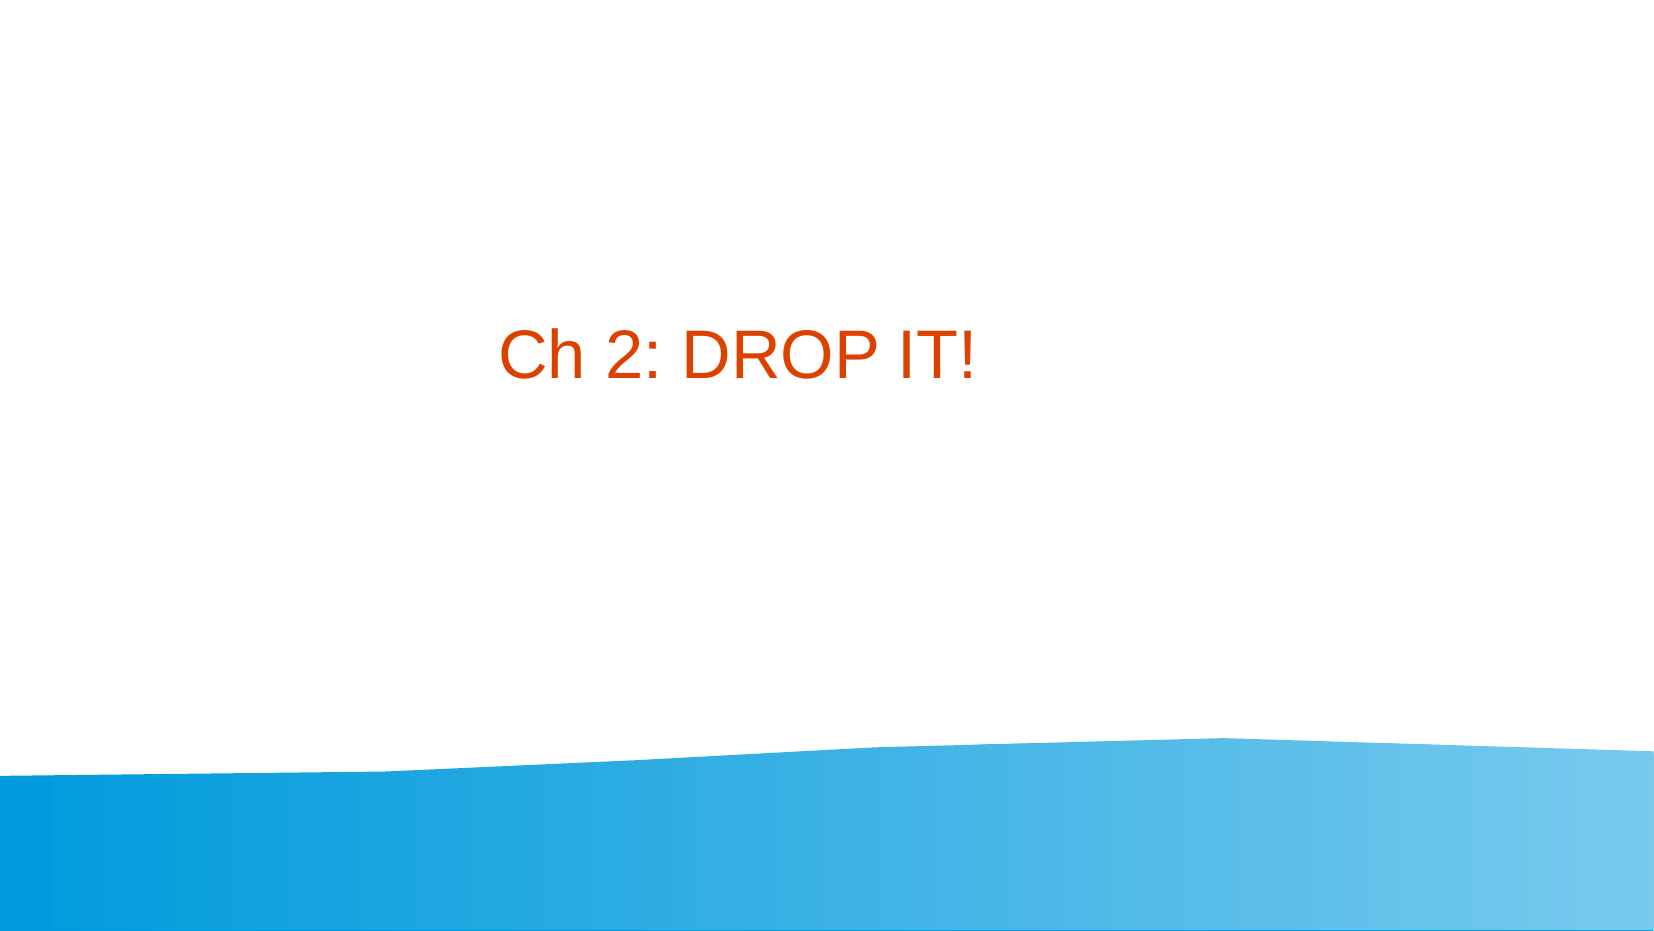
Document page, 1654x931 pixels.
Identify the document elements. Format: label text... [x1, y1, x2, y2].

title Ch 2: DROP IT! [0, 265, 1477, 443]
